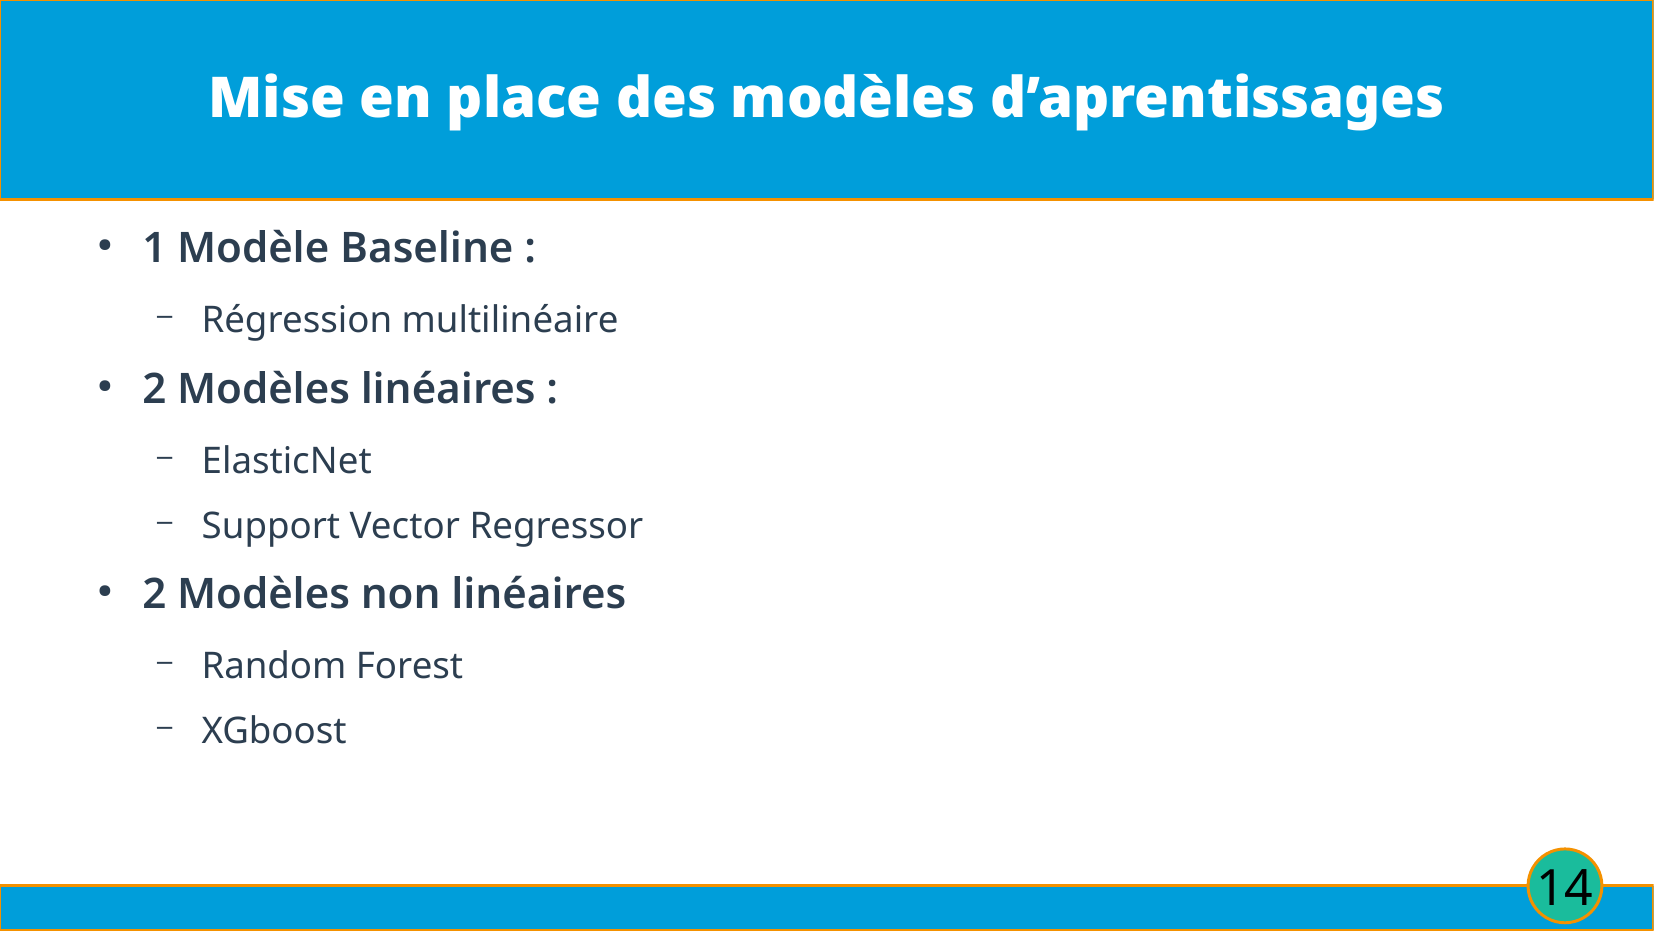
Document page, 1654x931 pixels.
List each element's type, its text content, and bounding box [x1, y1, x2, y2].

title Mise en place des modèles d’aprentissages [59, 37, 1595, 155]
list 1 Modèle Baseline : Régression multilinéaire 2 Modèles linéaires : ElasticNet Support Vector Regressor 2 Modèles non linéaires Random Forest XGboost [82, 217, 1571, 758]
